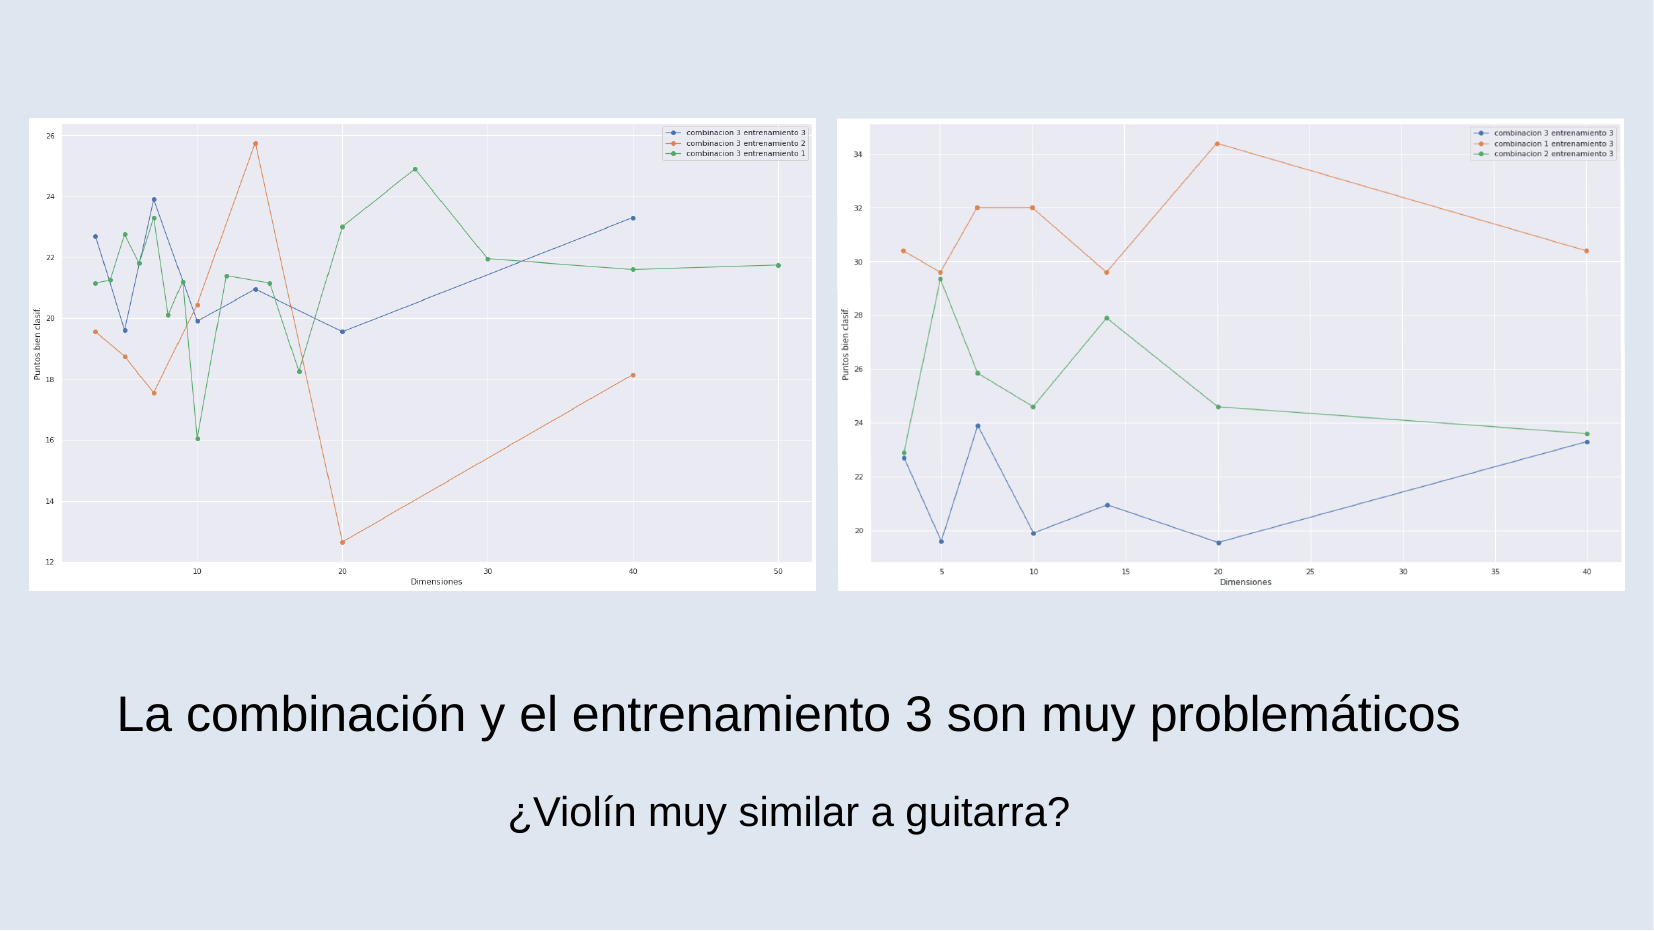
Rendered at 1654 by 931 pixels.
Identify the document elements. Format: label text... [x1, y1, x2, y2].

text_box La combinación y el entrenamiento 3 son muy problemáticos ¿Violín muy similar a guitarra? [101, 679, 1477, 843]
picture [29, 118, 816, 591]
picture [836, 118, 1625, 591]
